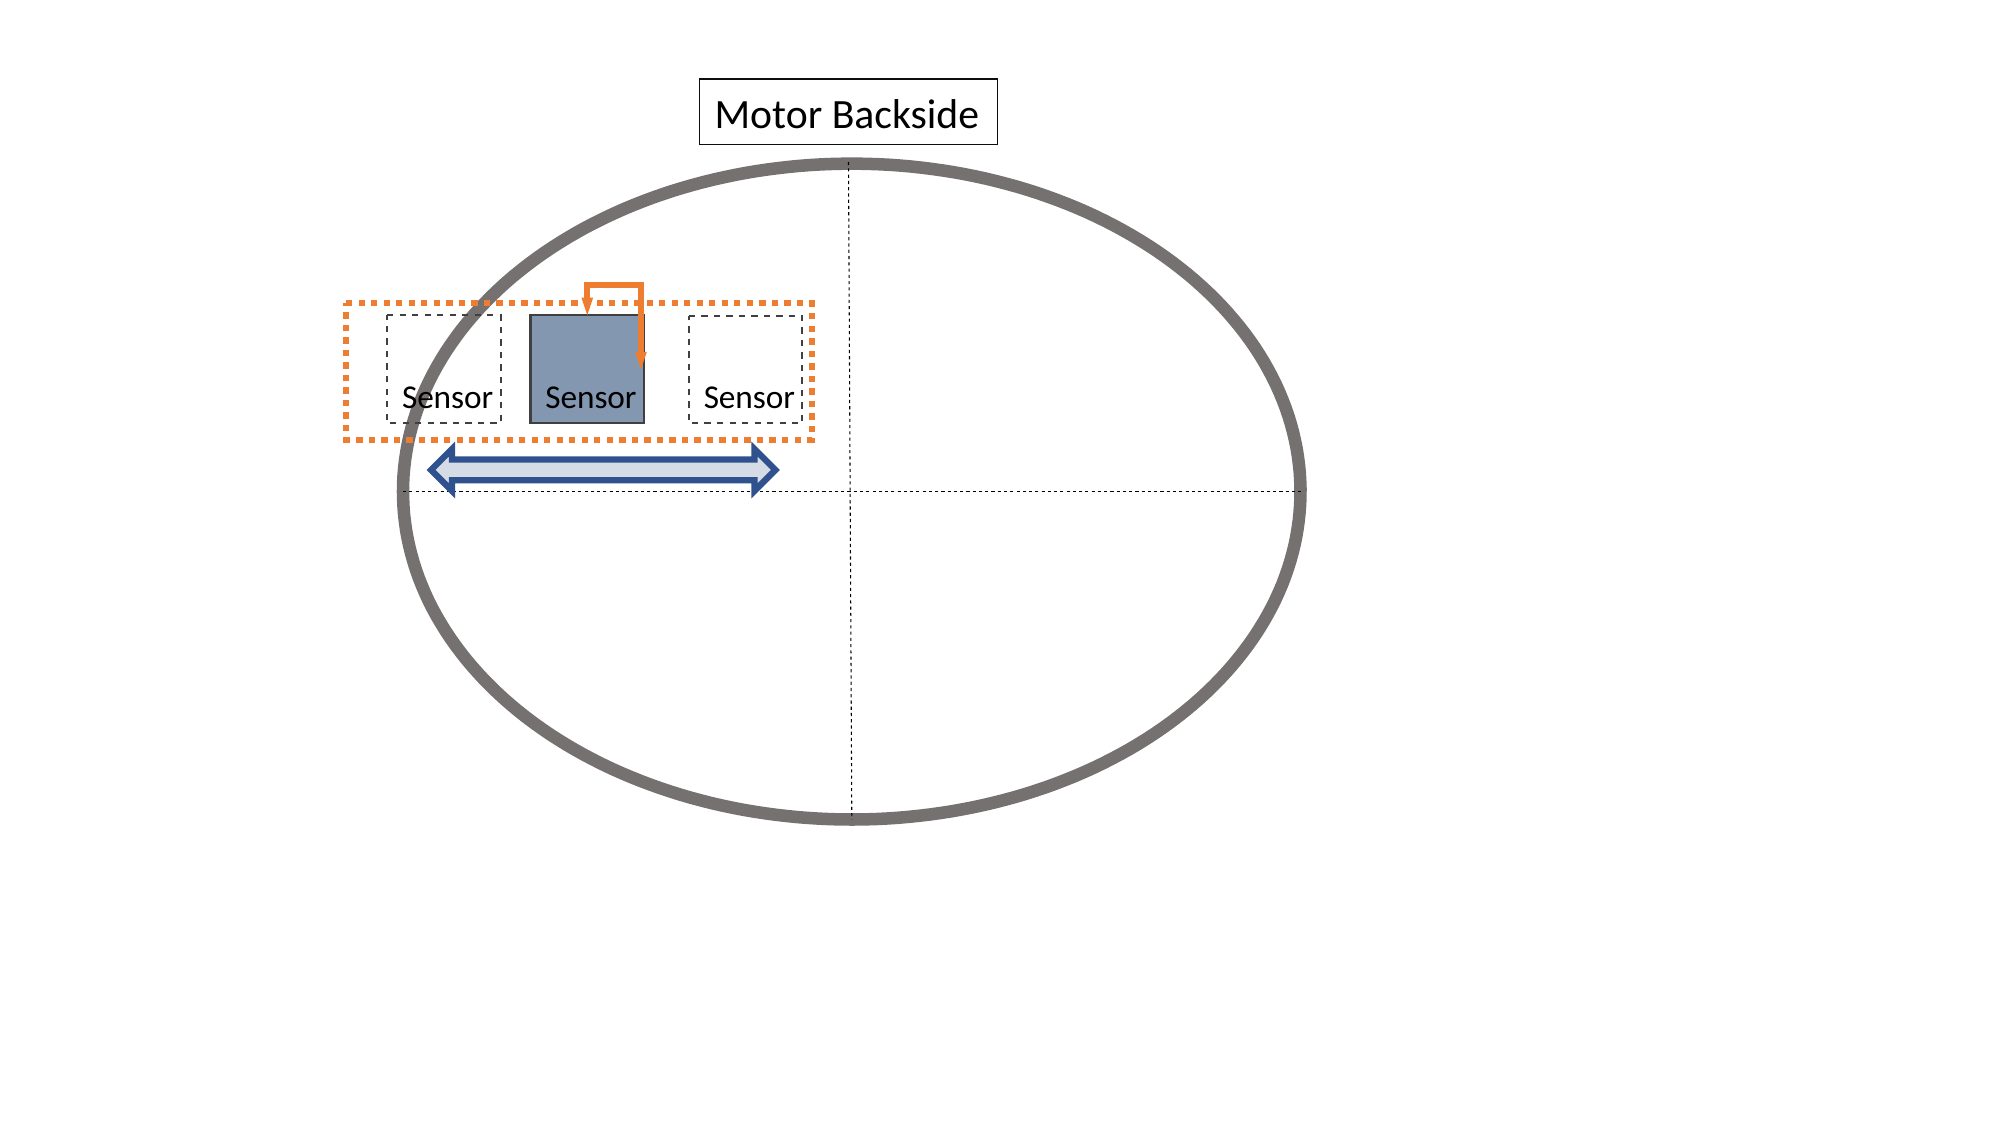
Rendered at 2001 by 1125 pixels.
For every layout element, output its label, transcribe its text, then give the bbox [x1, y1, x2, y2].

text_box [431, 449, 776, 491]
text_box [519, 305, 678, 368]
text_box Sensor [530, 367, 654, 424]
text_box Sensor [387, 367, 511, 424]
text_box Motor Backside [699, 79, 998, 145]
text_box Sensor [688, 367, 812, 424]
